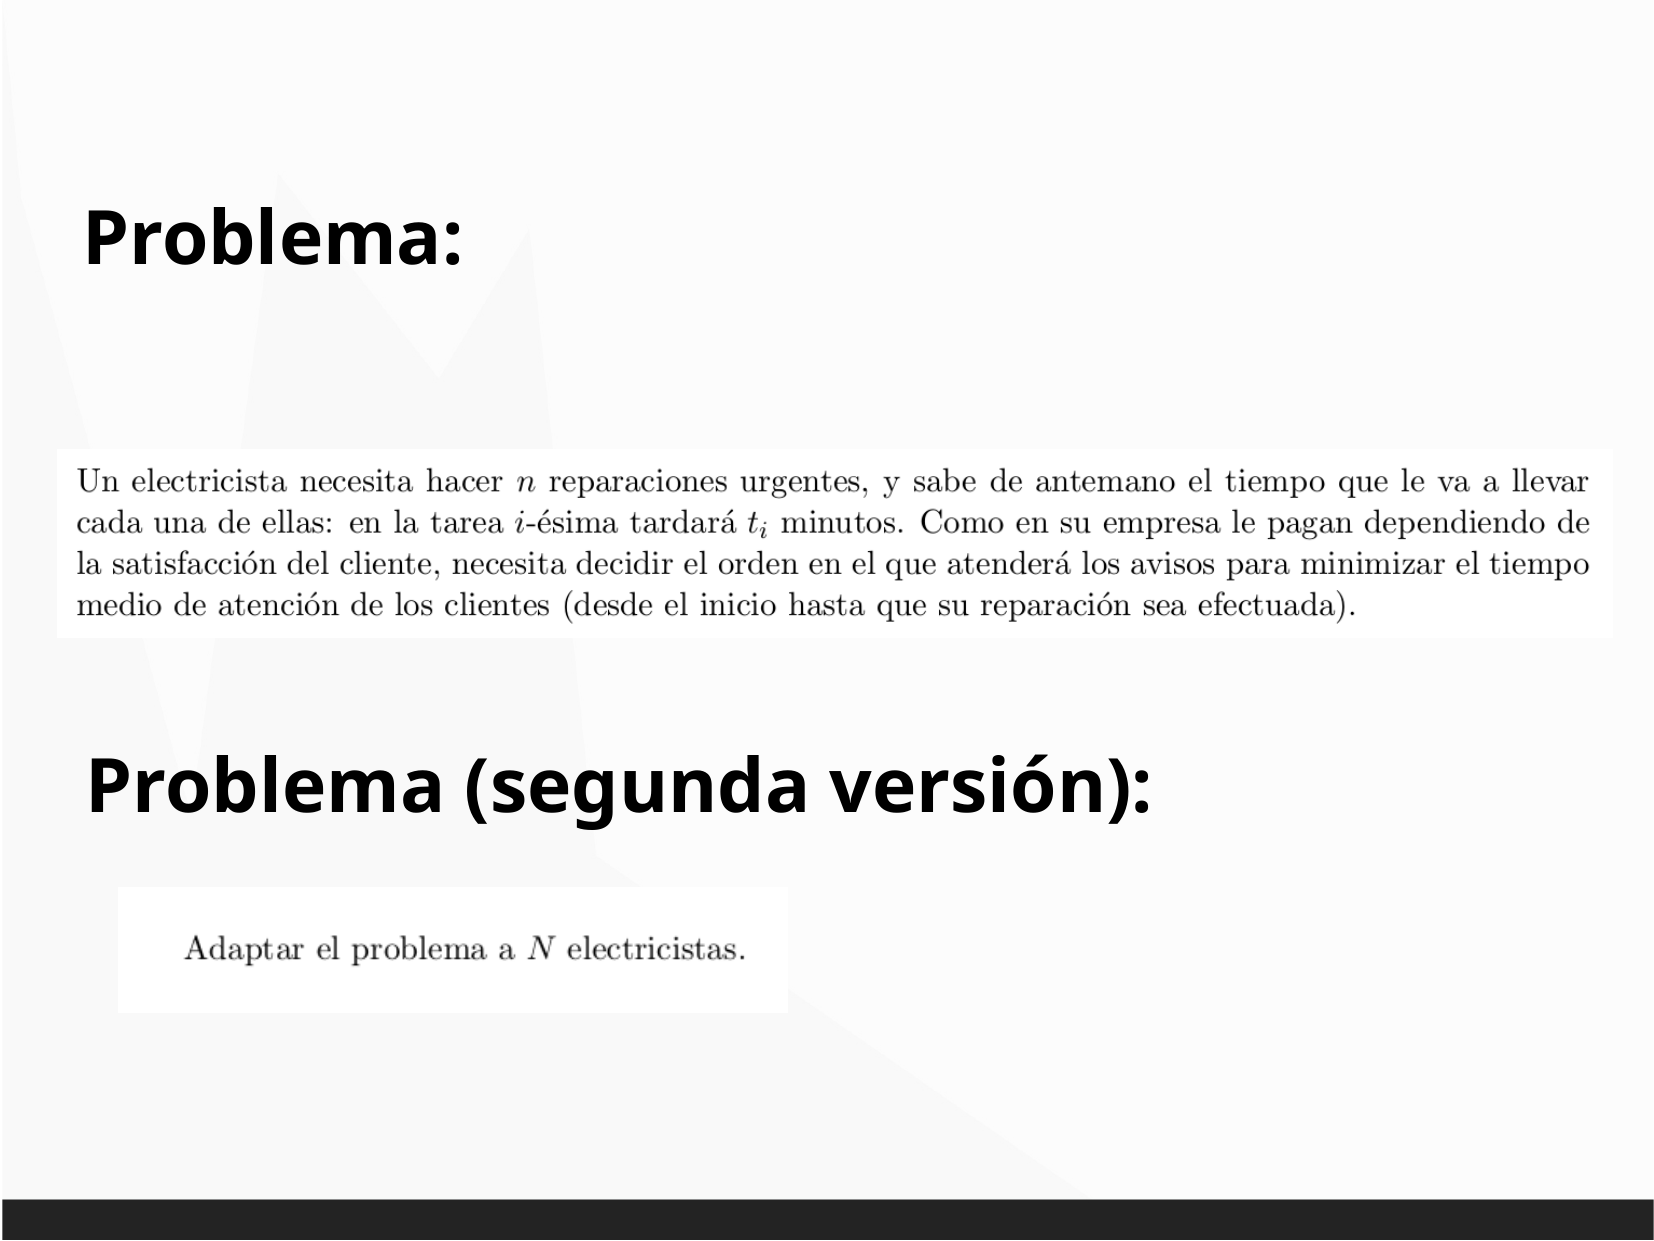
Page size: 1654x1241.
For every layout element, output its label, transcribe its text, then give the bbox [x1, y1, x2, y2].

picture [2, 0, 1654, 1241]
title Problema (segunda versión): [85, 687, 1574, 880]
title Problema: [82, 132, 1571, 340]
